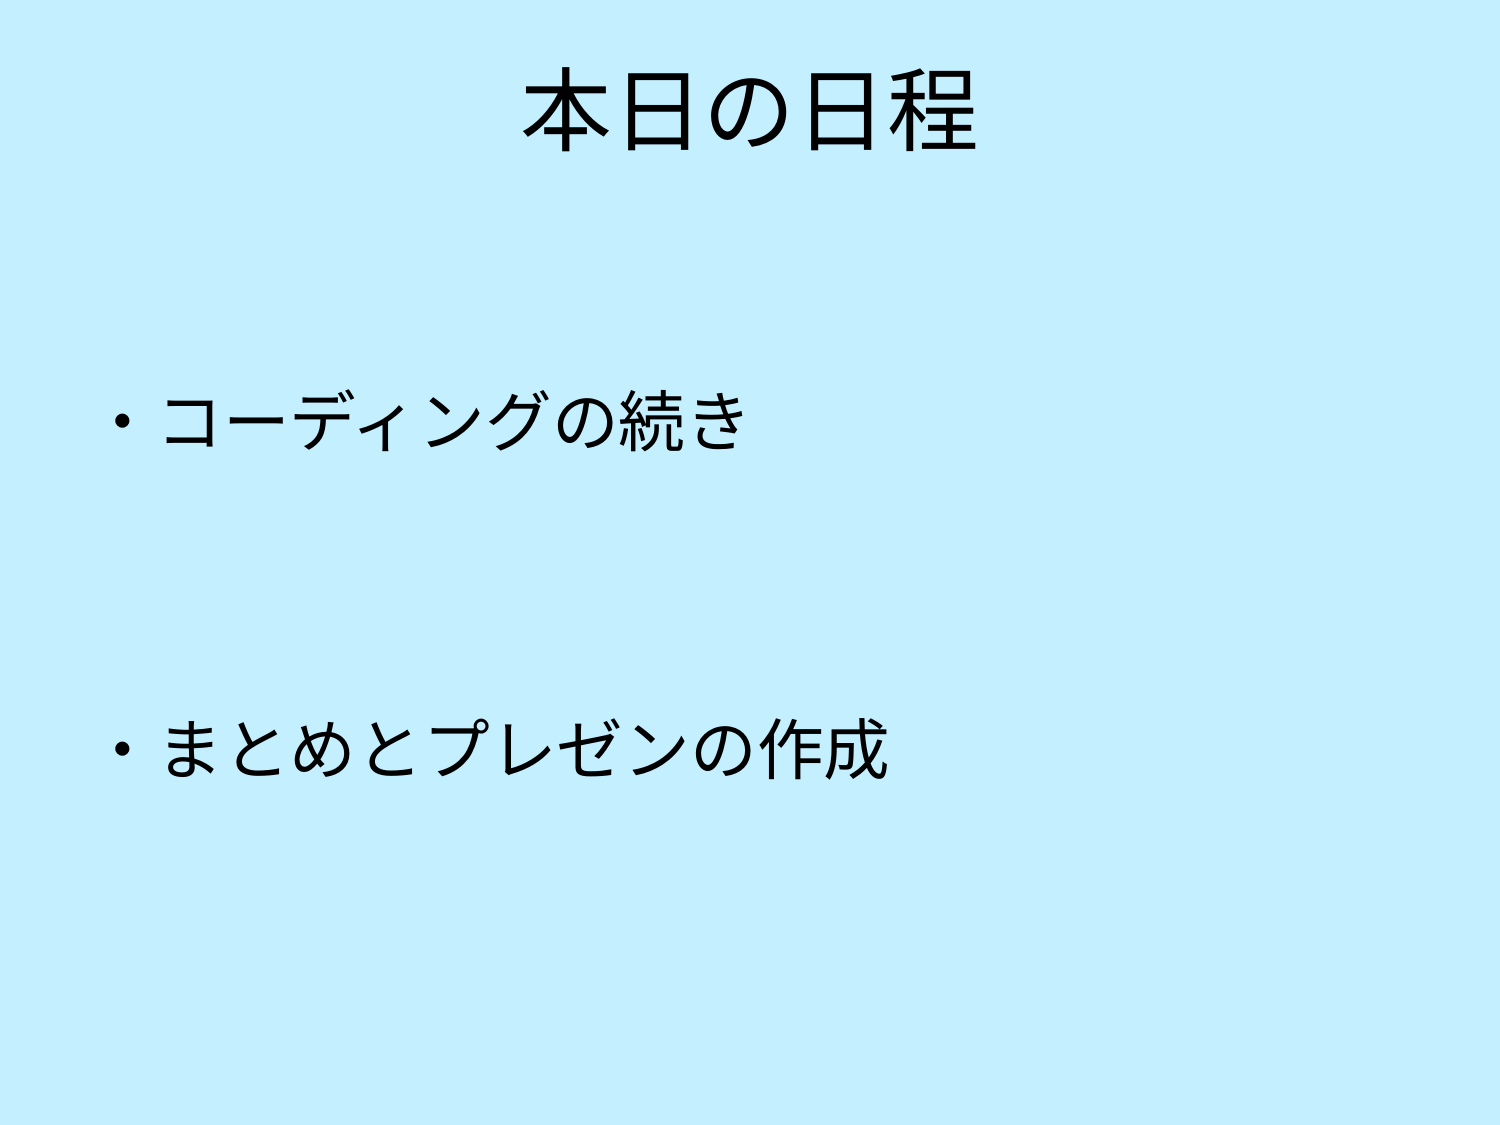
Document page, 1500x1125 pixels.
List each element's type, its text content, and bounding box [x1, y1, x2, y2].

title 本日の日程 [75, 45, 1425, 233]
list ・コーディングの続き ・まとめとプレゼンの作成 [75, 262, 1425, 1005]
